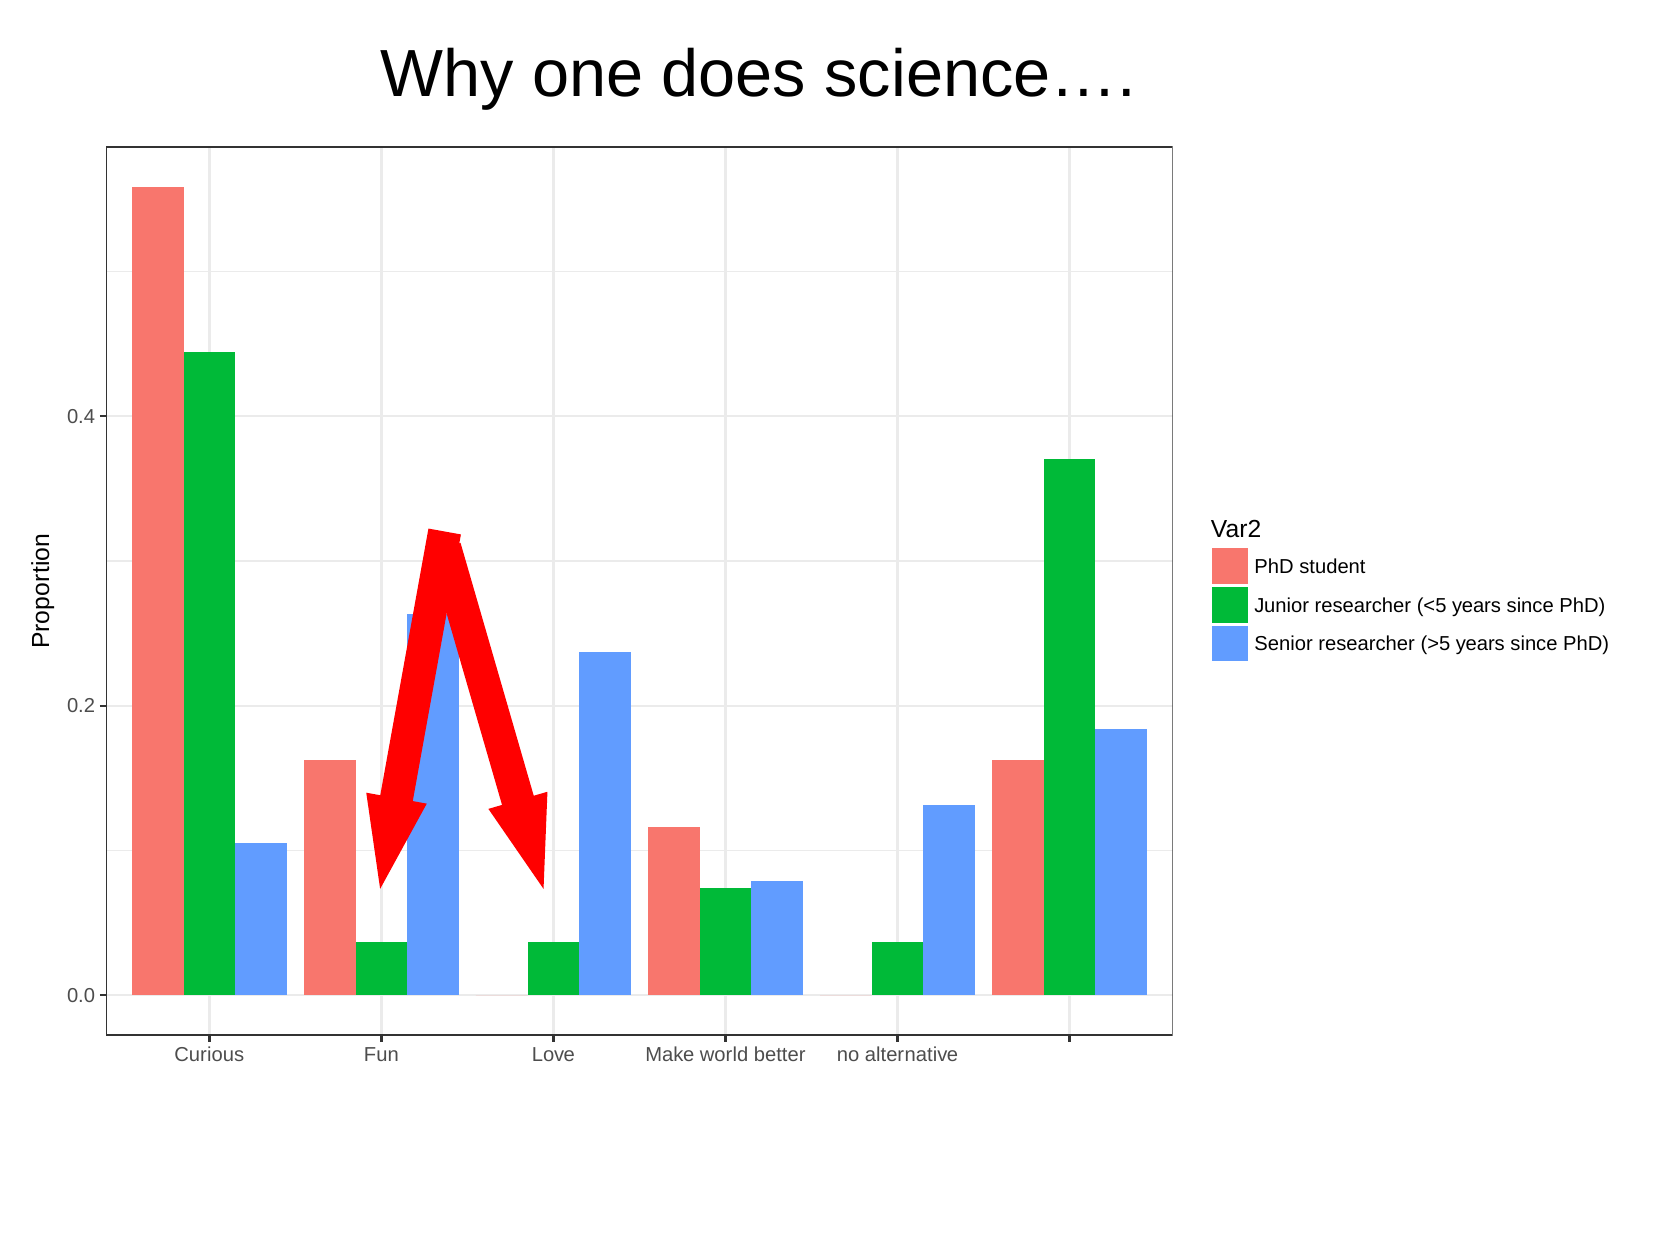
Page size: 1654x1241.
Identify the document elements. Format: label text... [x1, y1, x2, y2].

text_box Why one does science…. [143, 28, 1374, 118]
picture [19, 134, 1635, 1104]
